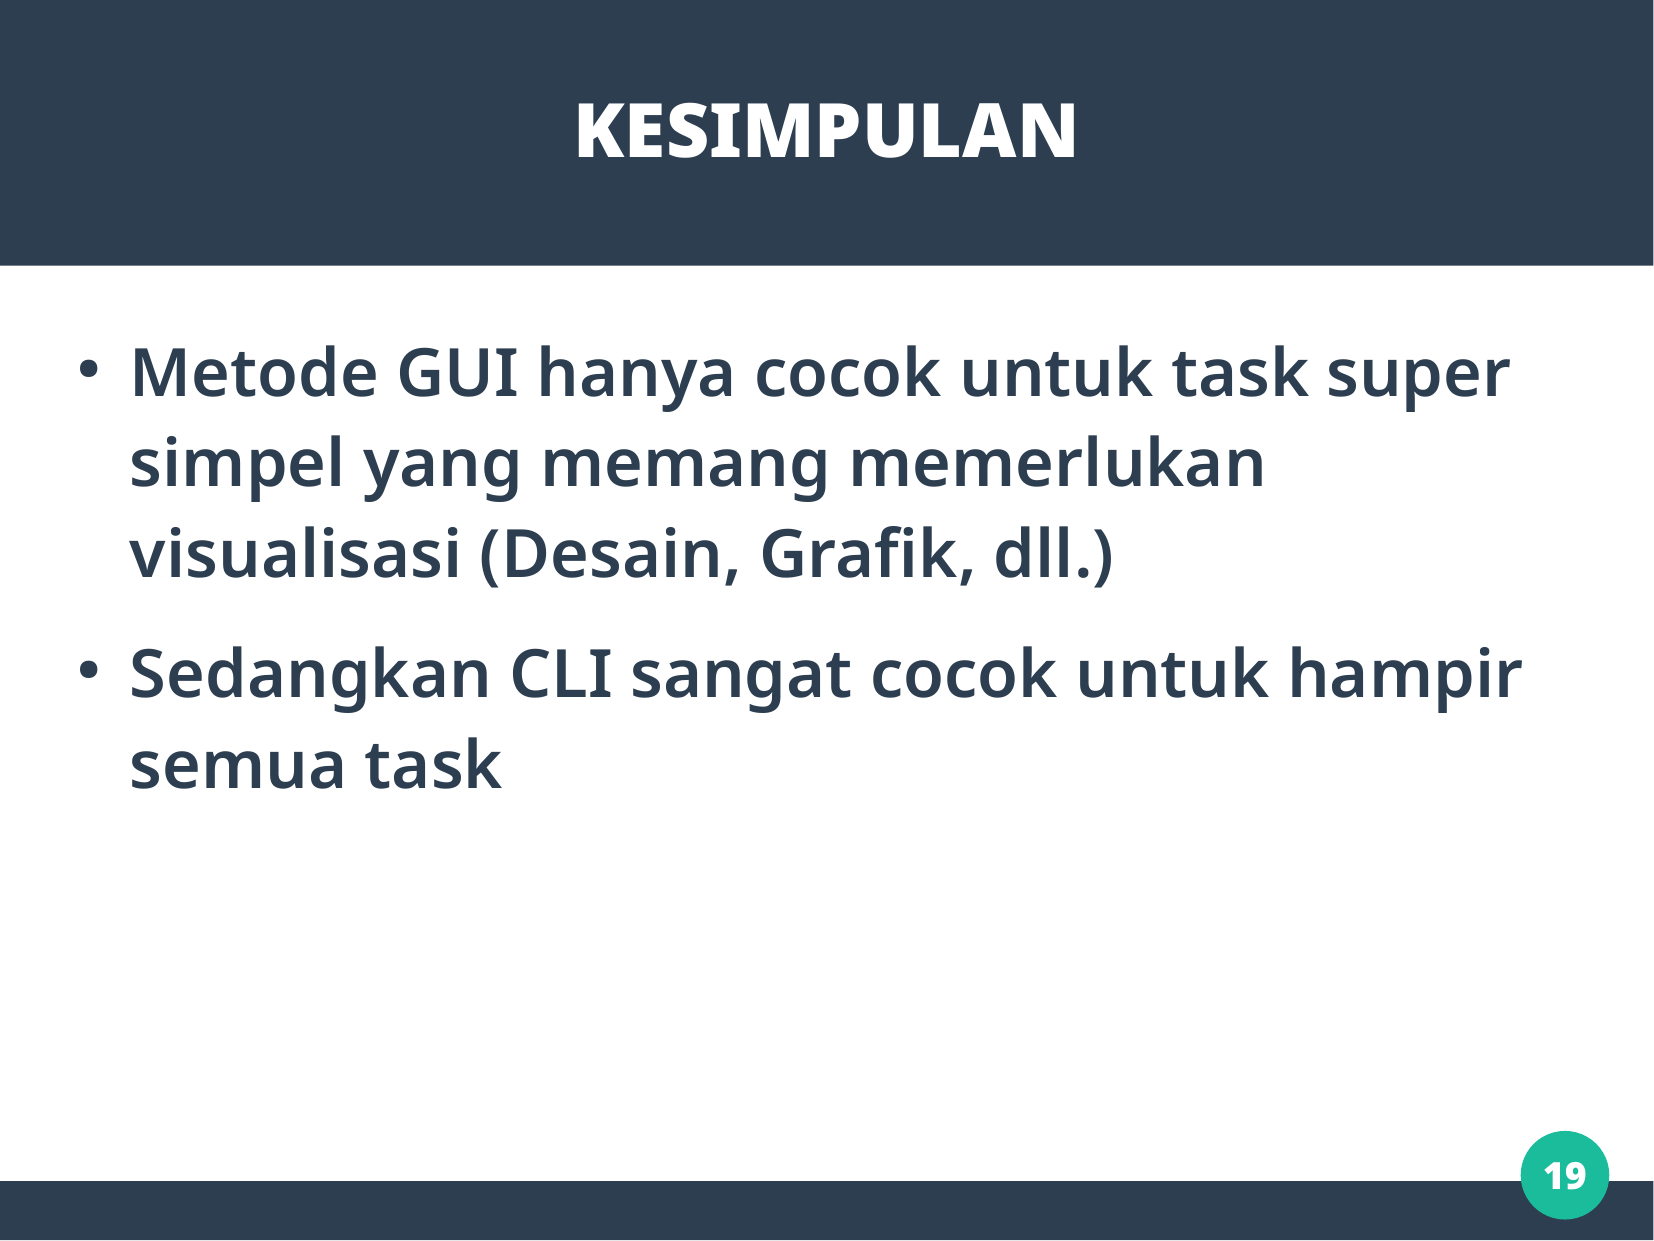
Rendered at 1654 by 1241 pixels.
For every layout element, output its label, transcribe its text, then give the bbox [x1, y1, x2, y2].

title KESIMPULAN [59, 49, 1595, 207]
list Metode GUI hanya cocok untuk task super simpel yang memang memerlukan visualisasi (Desain, Grafik, dll.) Sedangkan CLI sangat cocok untuk hampir semua task [59, 324, 1595, 1152]
